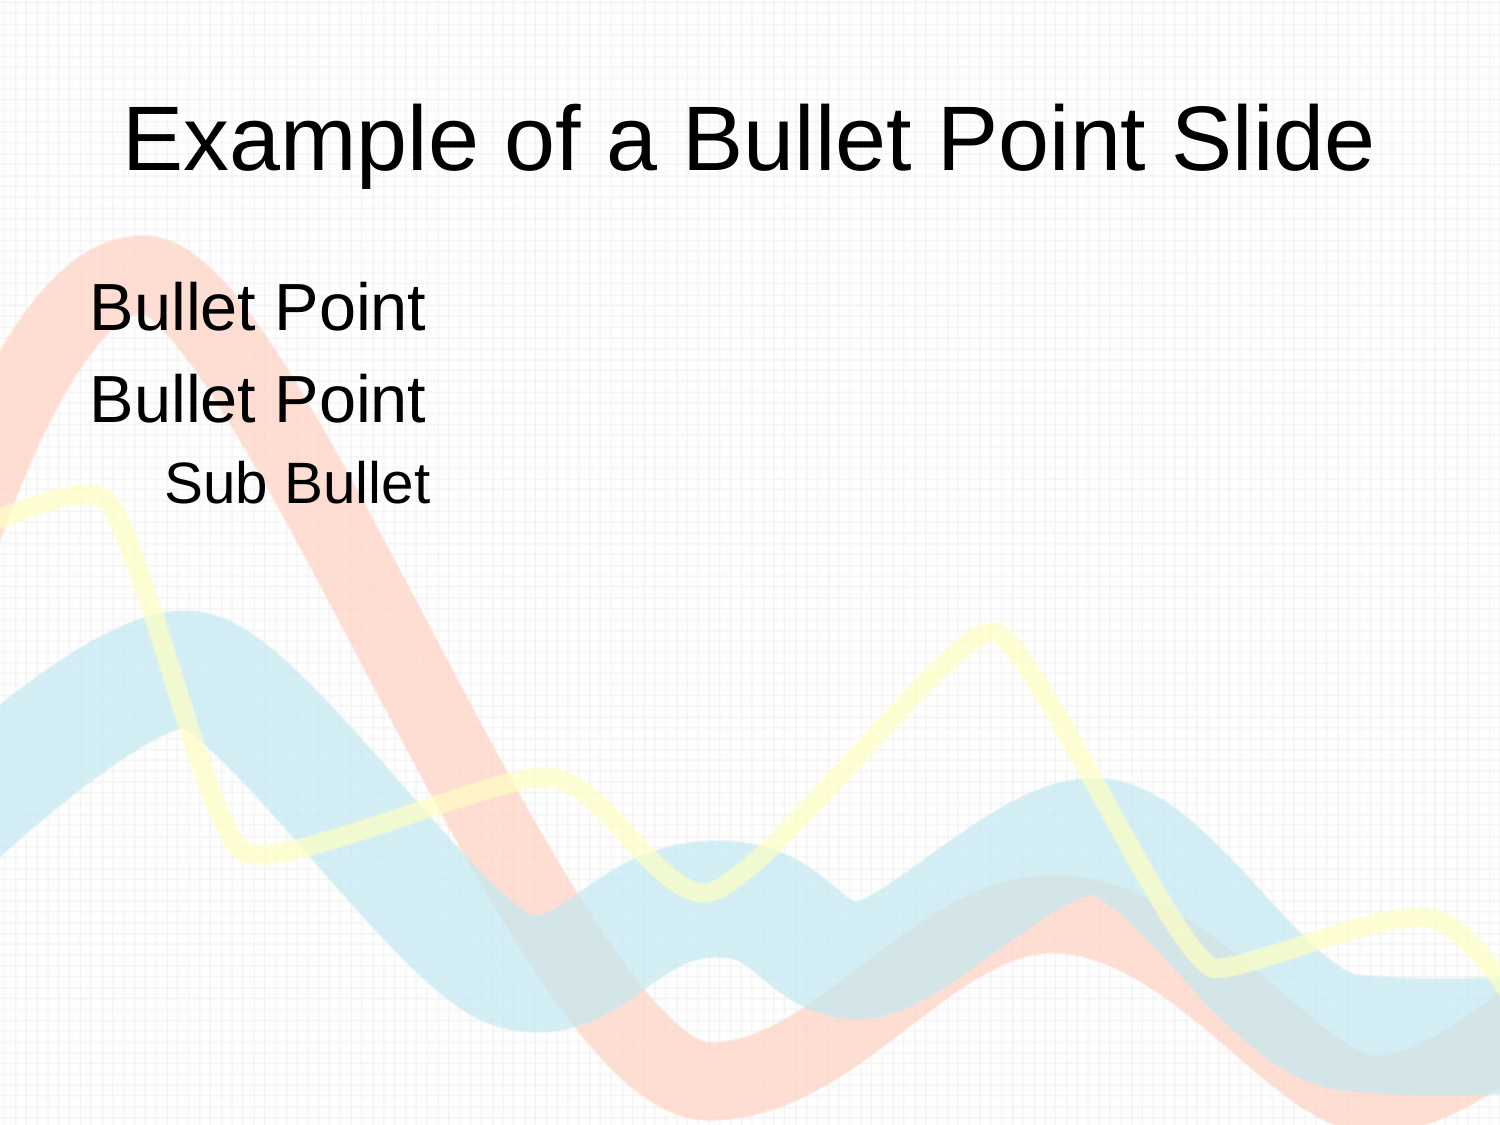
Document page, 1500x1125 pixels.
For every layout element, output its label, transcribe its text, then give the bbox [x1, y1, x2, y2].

title Example of a Bullet Point Slide [75, 45, 1426, 233]
list Bullet Point Bullet Point Sub Bullet [75, 262, 1426, 870]
